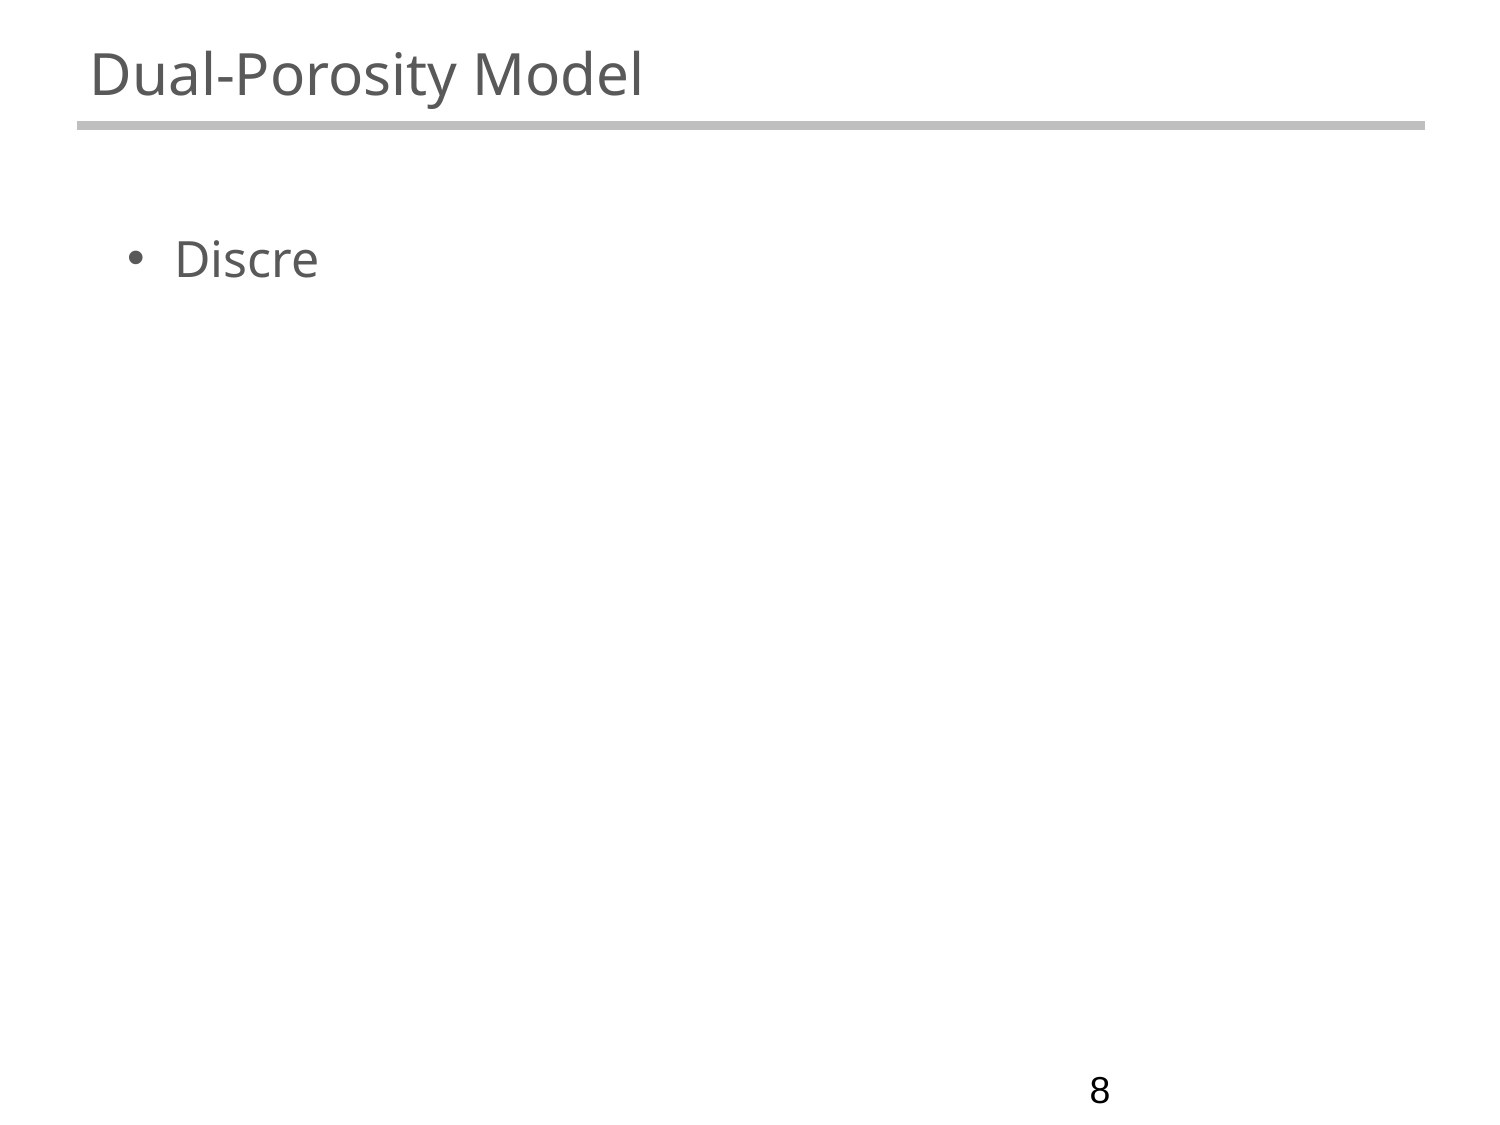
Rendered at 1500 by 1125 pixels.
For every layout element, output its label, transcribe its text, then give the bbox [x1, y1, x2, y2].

text_box Dual-Porosity Model [74, 30, 1424, 114]
text_box <number> [1074, 1058, 1425, 1103]
text_box Discre [75, 219, 1425, 1047]
